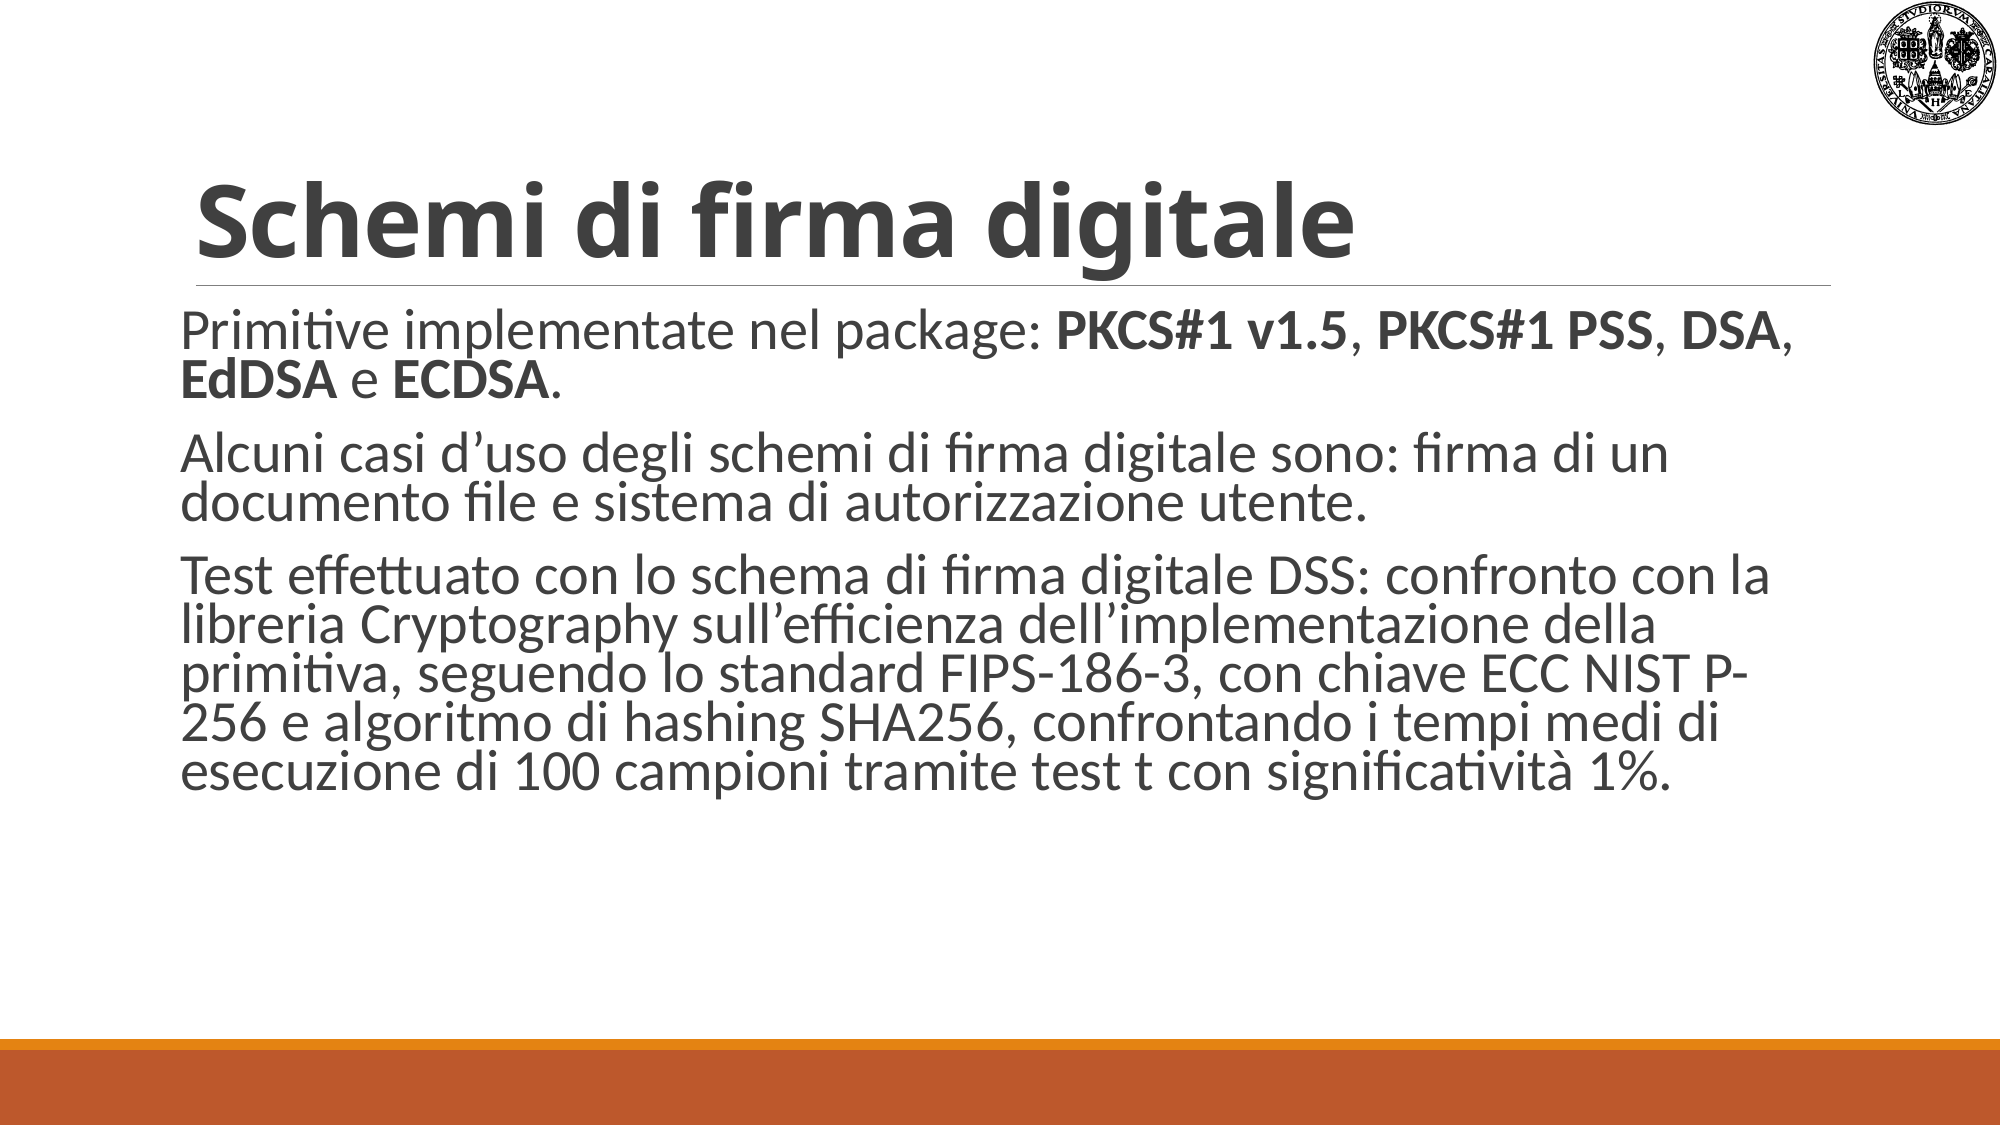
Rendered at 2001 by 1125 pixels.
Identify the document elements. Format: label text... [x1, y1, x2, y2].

list Primitive implementate nel package: PKCS#1 v1.5, PKCS#1 PSS, DSA, EdDSA e ECDSA. Alcuni casi d’uso degli schemi di firma digitale sono: firma di un documento file e sistema di autorizzazione utente. Test effettuato con lo schema di firma digitale DSS: confronto con la libreria Cryptography sull’efficienza dell’implementazione della primitiva, seguendo lo standard FIPS-186-3, con chiave ECC NIST P-256 e algoritmo di hashing SHA256, confrontando i tempi medi di esecuzione di 100 campioni tramite test t con significatività 1%. [180, 302, 1831, 963]
picture [1869, 0, 2000, 129]
title Schemi di firma digitale [180, 47, 1831, 286]
